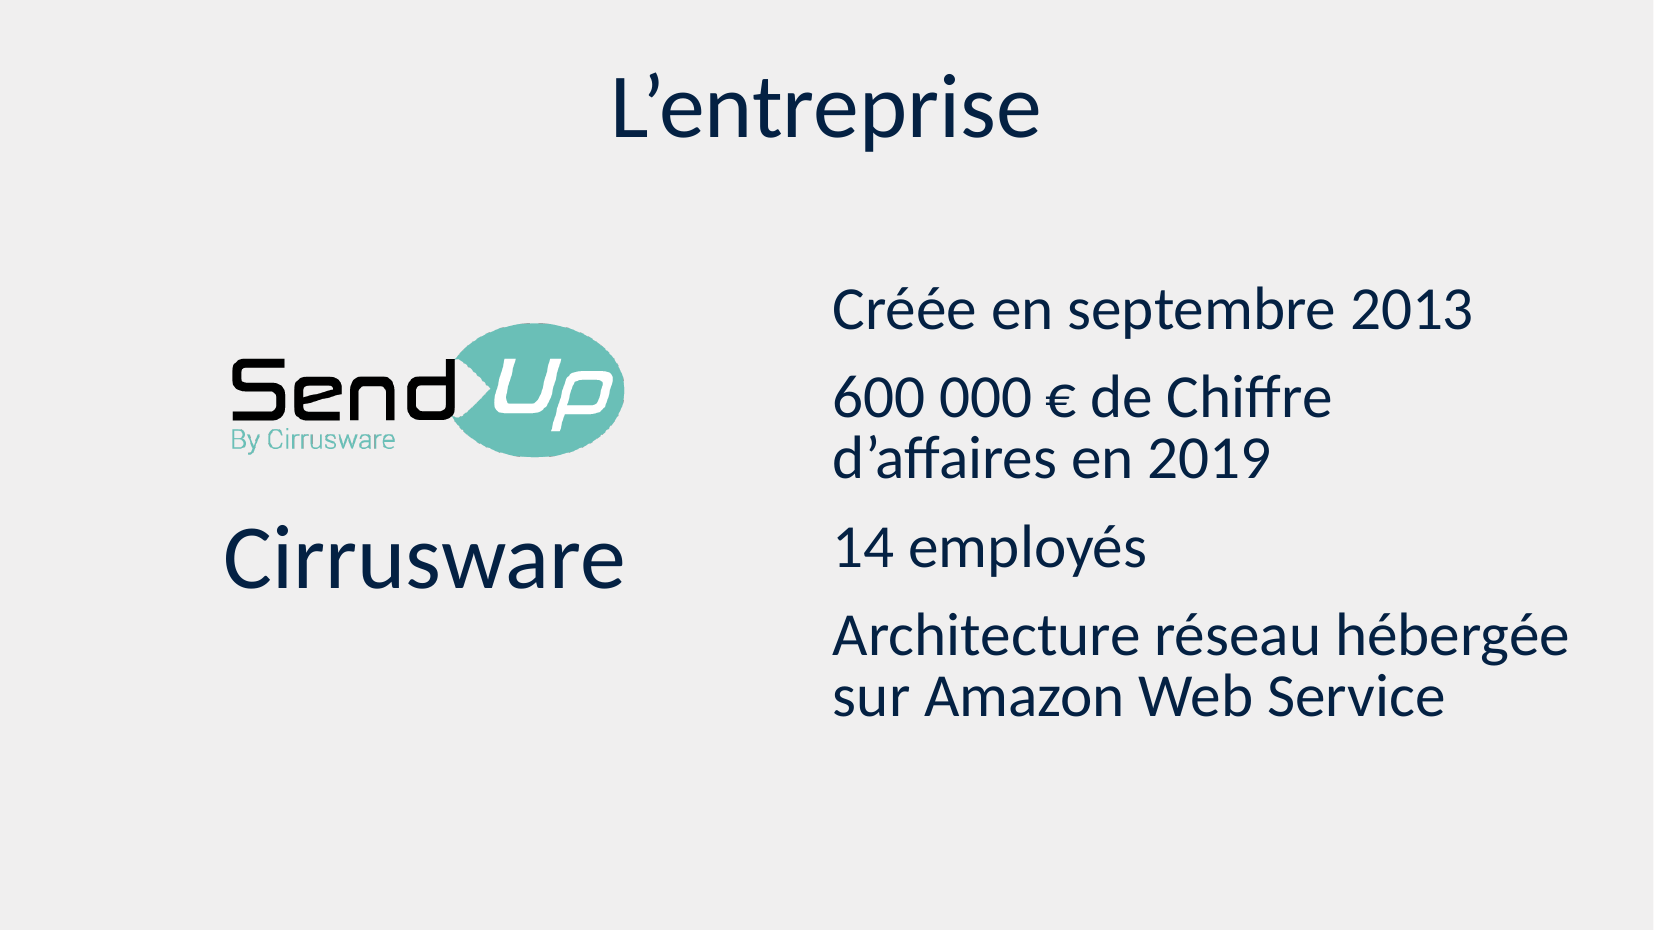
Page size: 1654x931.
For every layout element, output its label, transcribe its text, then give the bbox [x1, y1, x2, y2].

list Cirrusware [82, 519, 767, 758]
title L’entreprise [82, 37, 1571, 193]
list Créée en septembre 2013 600 000 € de Chiffre d’affaires en 2019 14 employés Architecture réseau hébergée sur Amazon Web Service [767, 283, 1572, 758]
picture [224, 318, 632, 461]
